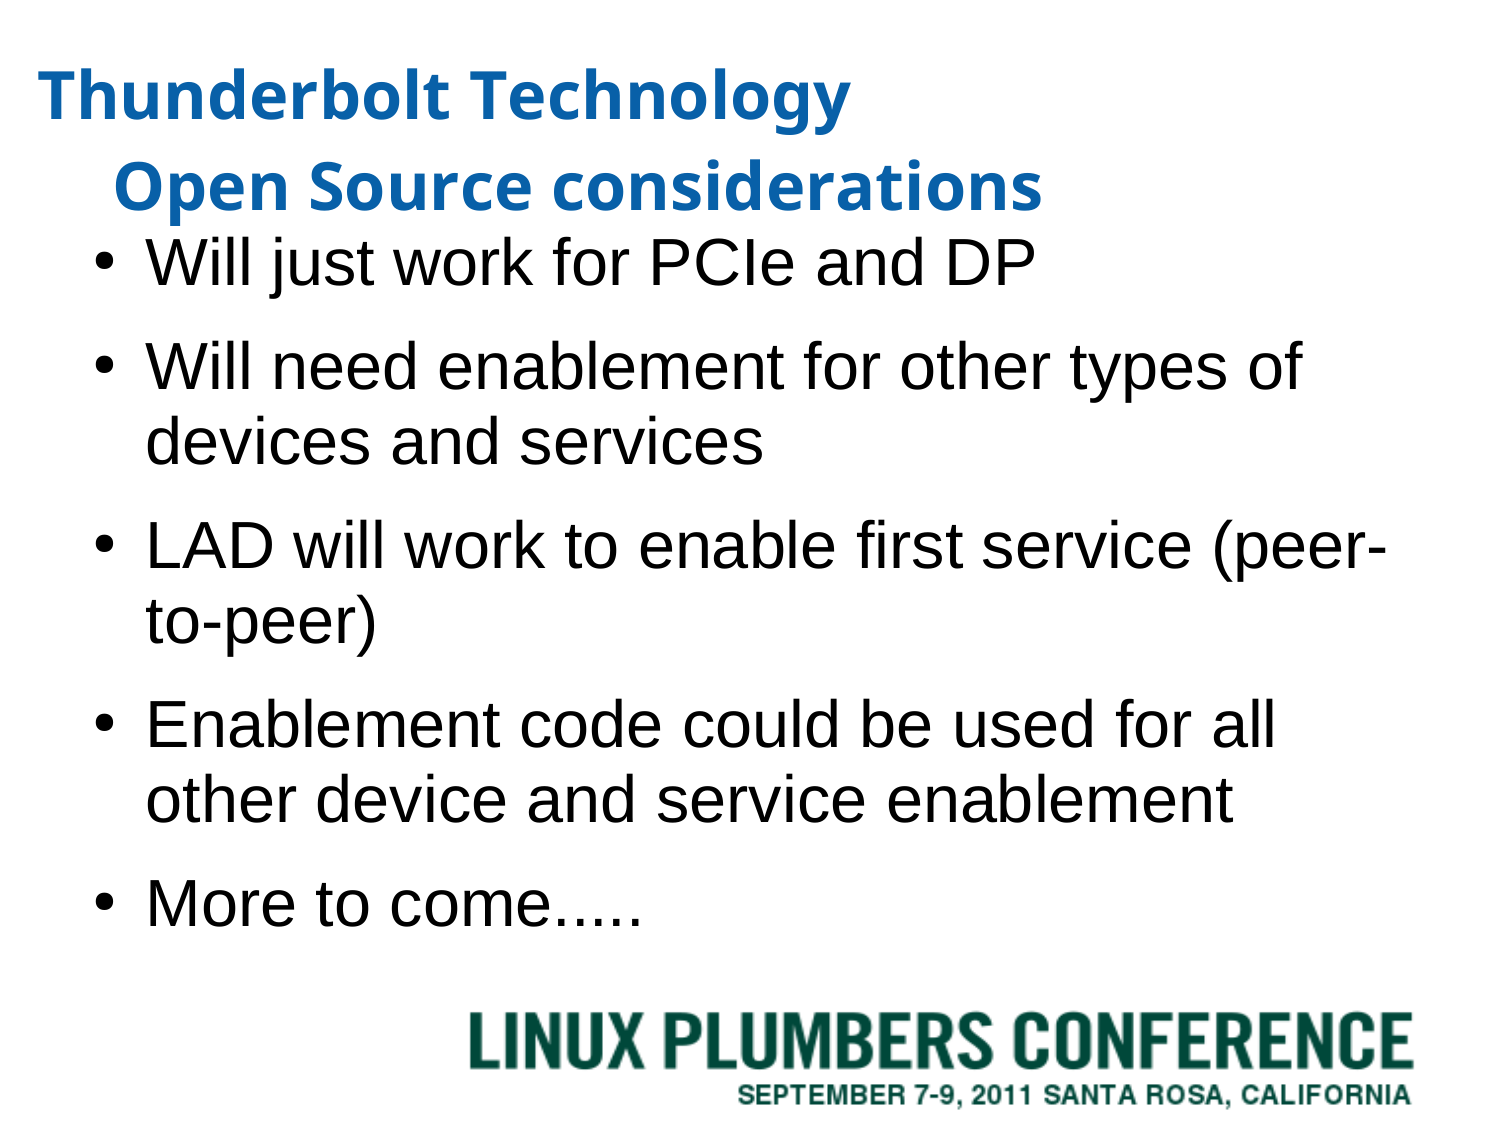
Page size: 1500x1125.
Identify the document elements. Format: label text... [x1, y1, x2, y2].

picture [453, 974, 1426, 1125]
list Will just work for PCIe and DP Will need enablement for other types of devices and services LAD will work to enable first service (peer-to-peer) Enablement code could be used for all other device and service enablement More to come..... [75, 224, 1425, 942]
title Thunderbolt Technology Open Source considerations [37, 52, 1425, 226]
